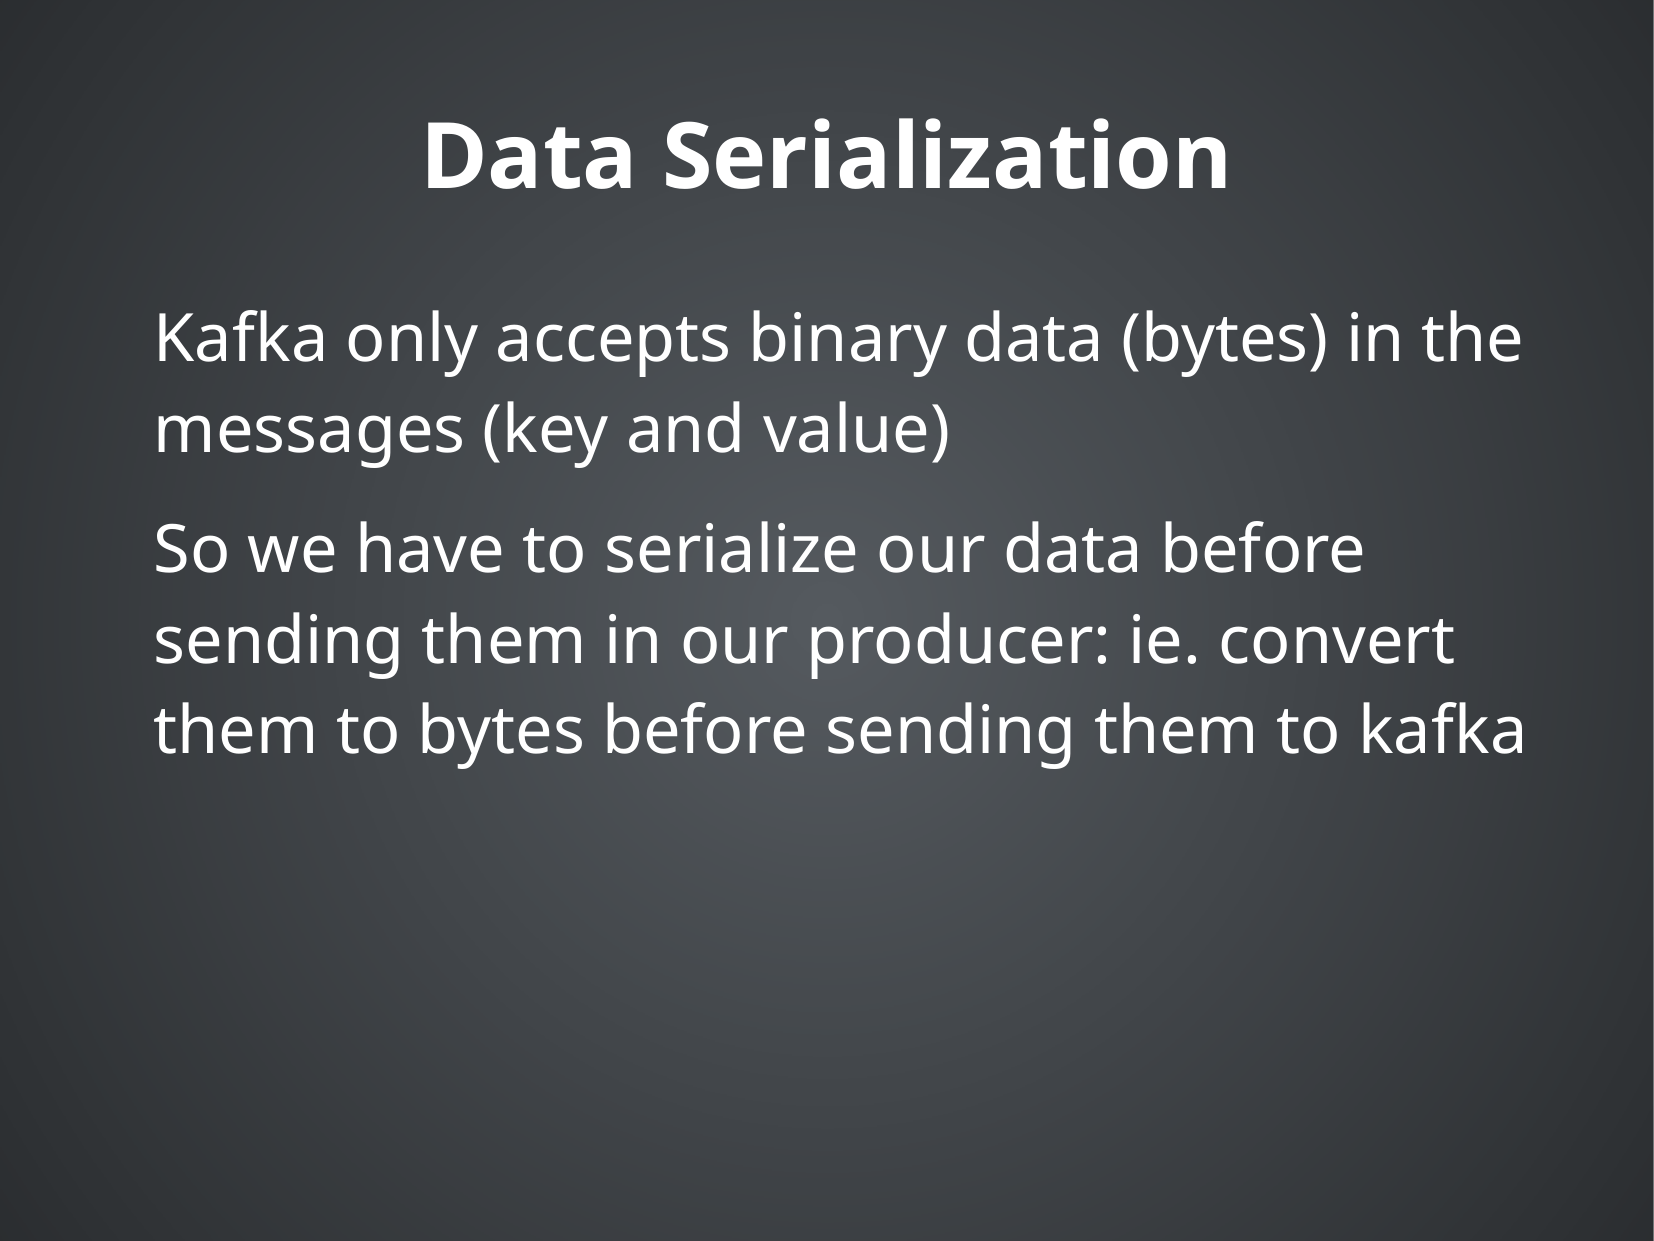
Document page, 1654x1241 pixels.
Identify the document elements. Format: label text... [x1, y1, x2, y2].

picture [0, 0, 1654, 1241]
list Kafka only accepts binary data (bytes) in the messages (key and value) So we have to serialize our data before sending them in our producer: ie. convert them to bytes before sending them to kafka [82, 290, 1571, 1109]
title Data Serialization [82, 49, 1571, 257]
